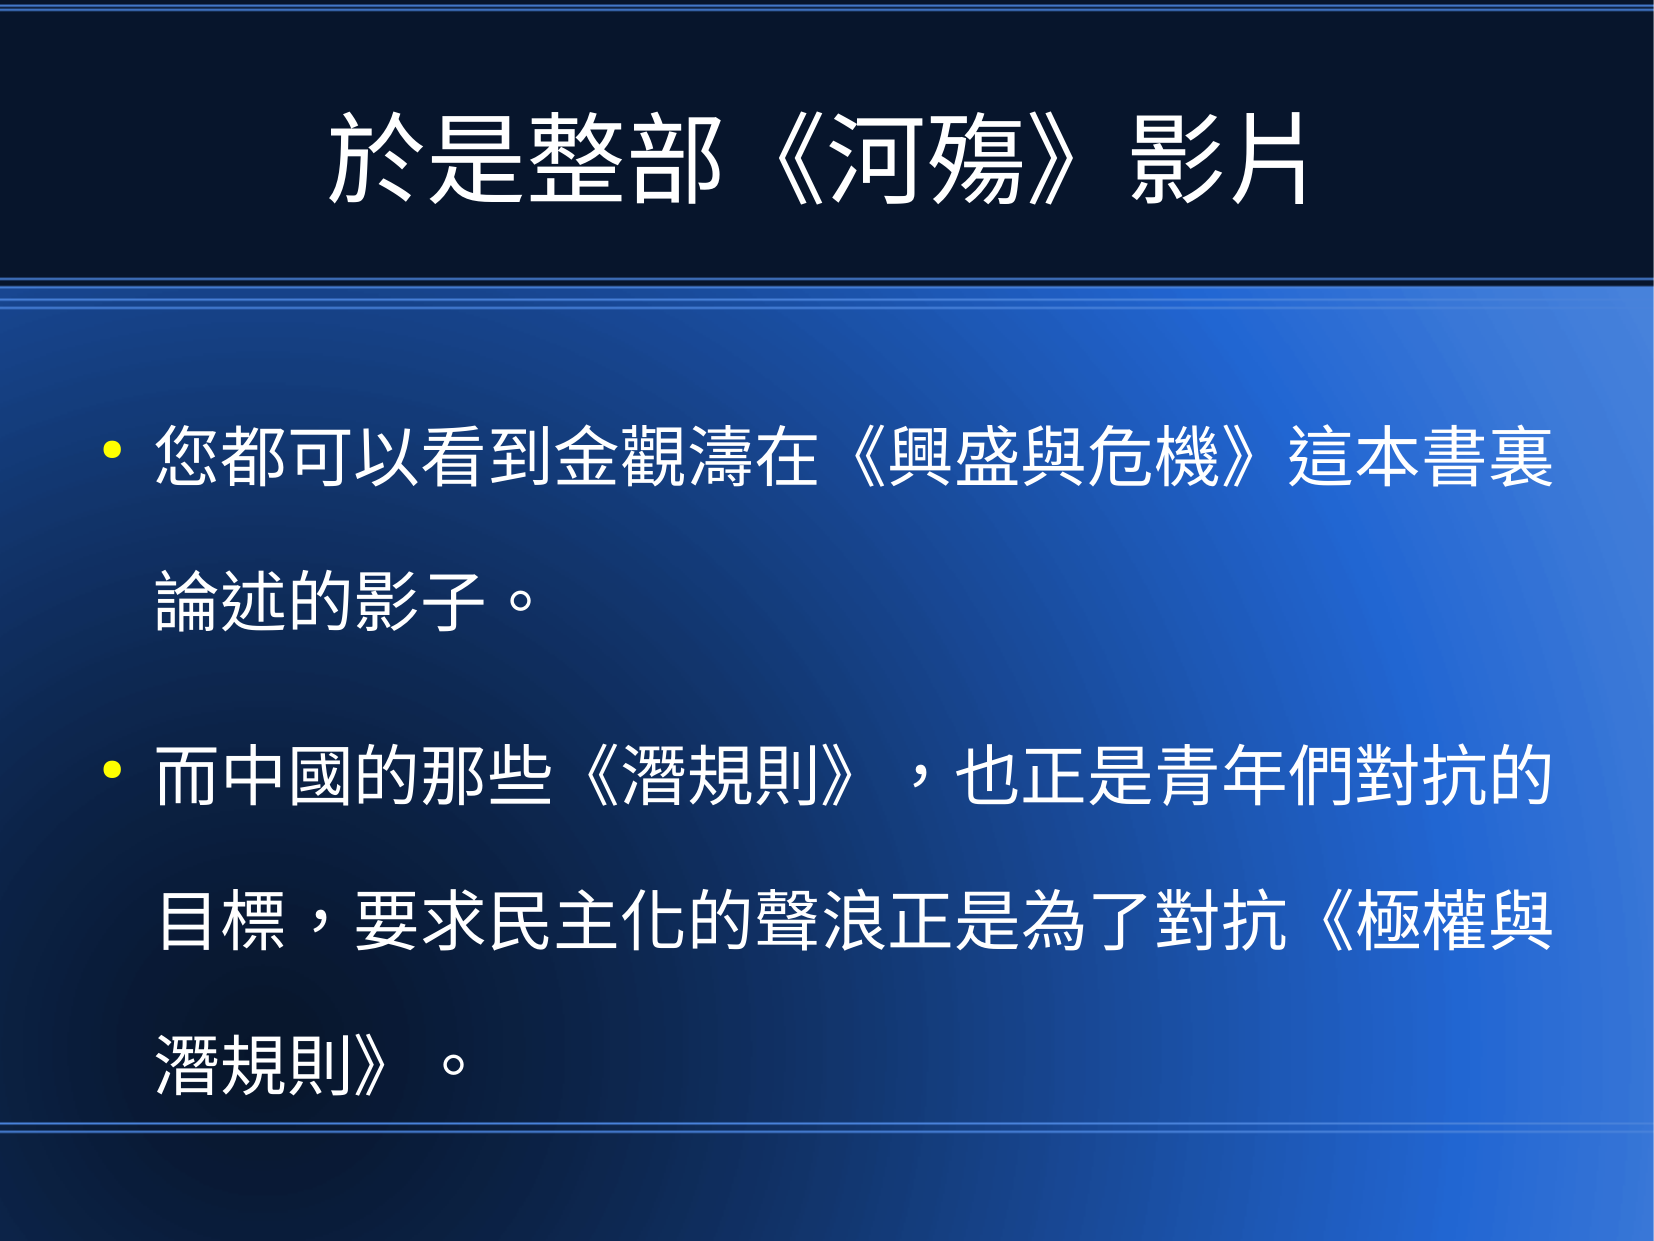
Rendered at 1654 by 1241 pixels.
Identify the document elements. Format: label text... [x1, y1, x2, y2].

list 您都可以看到金觀濤在《興盛與危機》這本書裏論述的影子。 而中國的那些《潛規則》，也正是青年們對抗的目標，要求民主化的聲浪正是為了對抗《極權與潛規則》。 [82, 355, 1607, 1241]
picture [0, 0, 1654, 1241]
title 於是整部《河殤》影片 [82, 49, 1571, 257]
